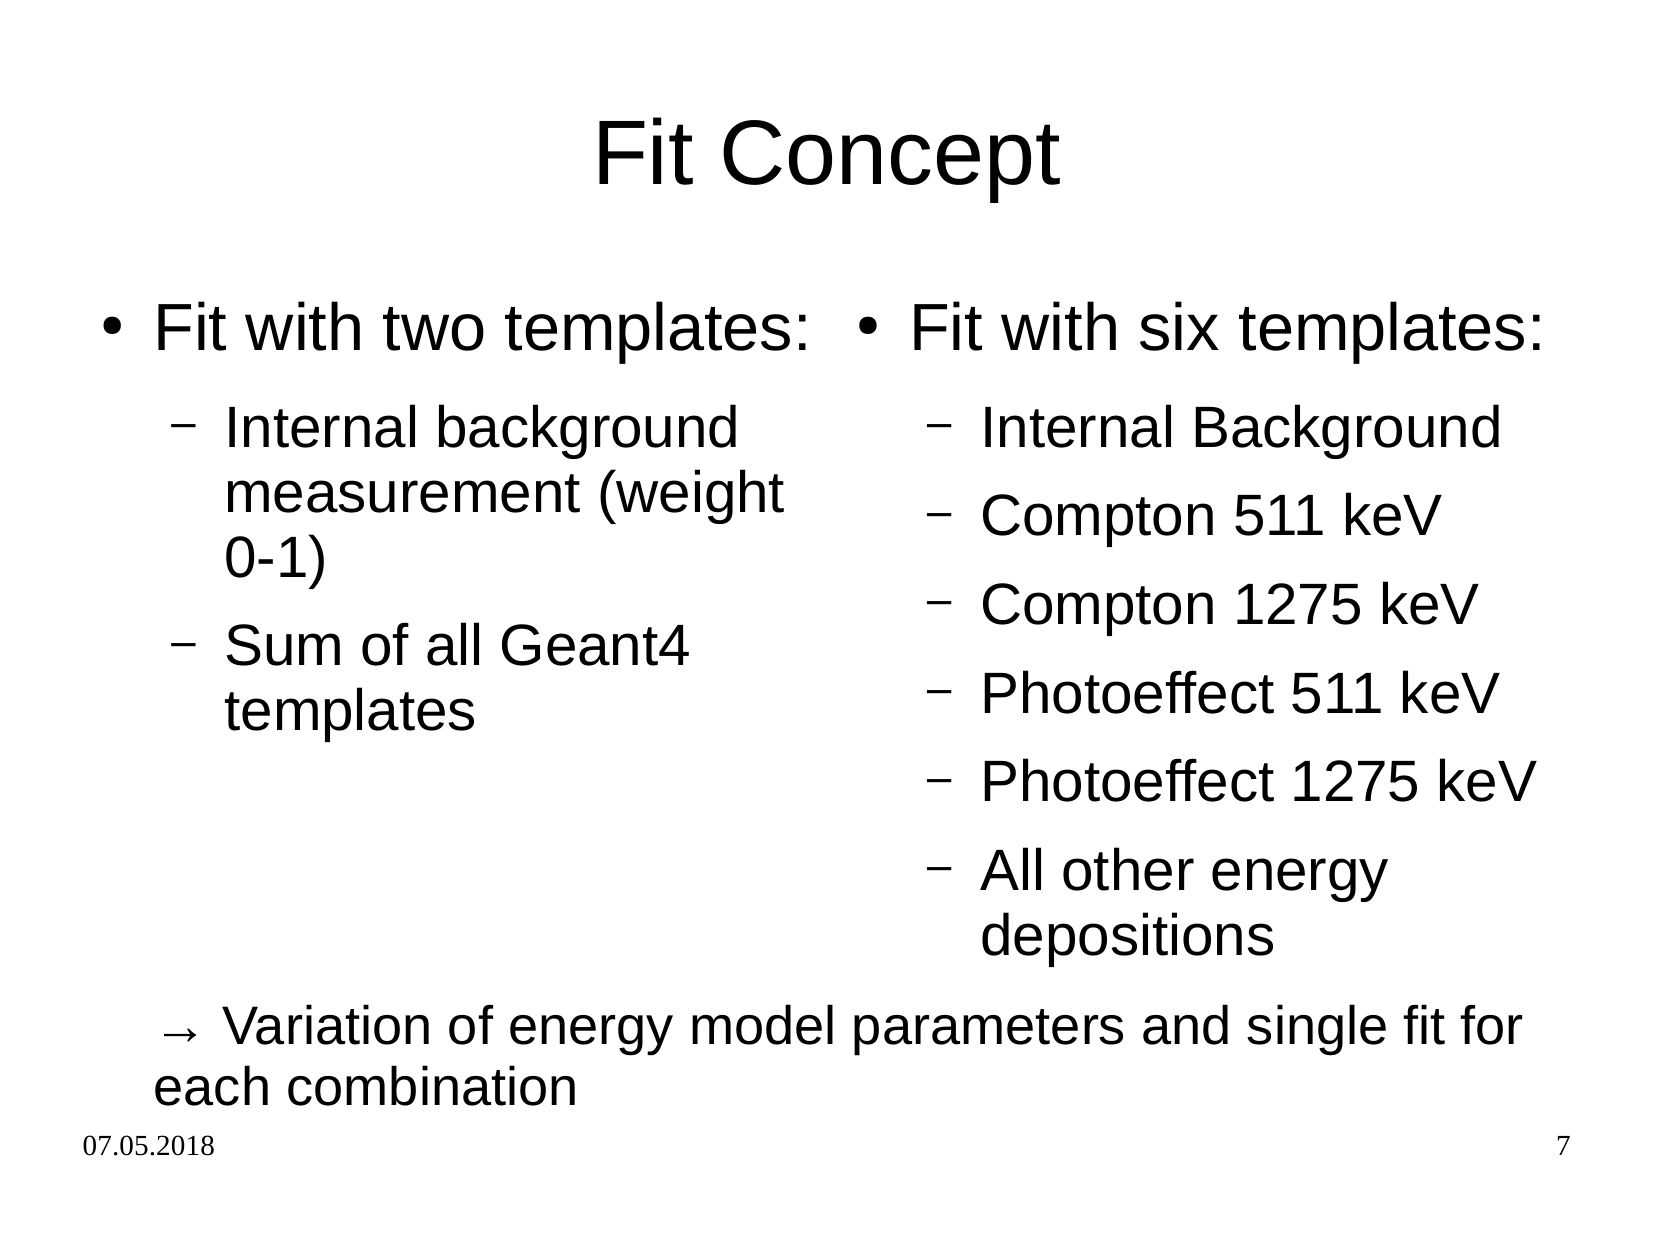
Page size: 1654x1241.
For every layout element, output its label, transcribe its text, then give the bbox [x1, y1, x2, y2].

list Fit with two templates: Internal background measurement (weight 0-1) Sum of all Geant4 templates [82, 290, 838, 1010]
title → Variation of energy model parameters and single fit for each combination [153, 952, 1642, 1161]
list Fit with six templates: Internal Background Compton 511 keV Compton 1275 keV Photoeffect 511 keV Photoeffect 1275 keV All other energy depositions [838, 290, 1596, 952]
title Fit Concept [82, 49, 1571, 257]
